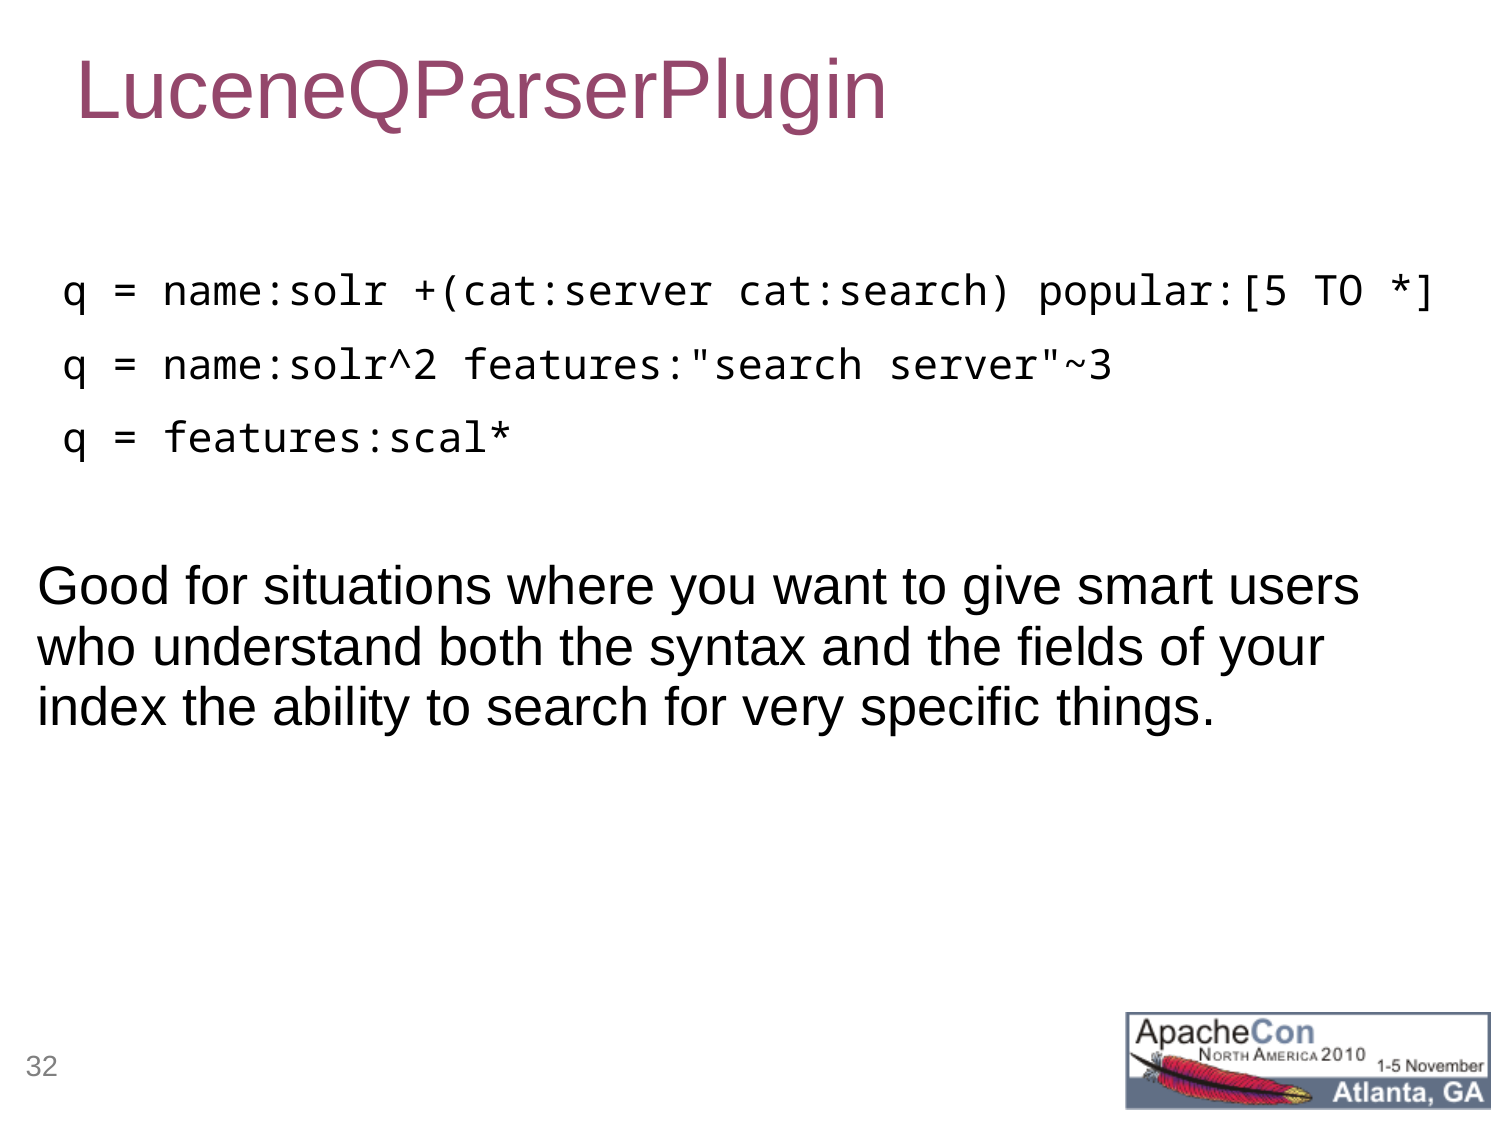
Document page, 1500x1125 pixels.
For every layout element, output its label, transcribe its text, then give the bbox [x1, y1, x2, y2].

list q = name:solr +(cat:server cat:search) popular:[5 TO *] q = name:solr^2 features:"search server"~3 q = features:scal* Good for situations where you want to give smart users who understand both the syntax and the fields of your index the ability to search for very specific things. [37, 187, 1463, 1006]
title LuceneQParserPlugin [75, 0, 1425, 181]
picture [1125, 1012, 1491, 1110]
